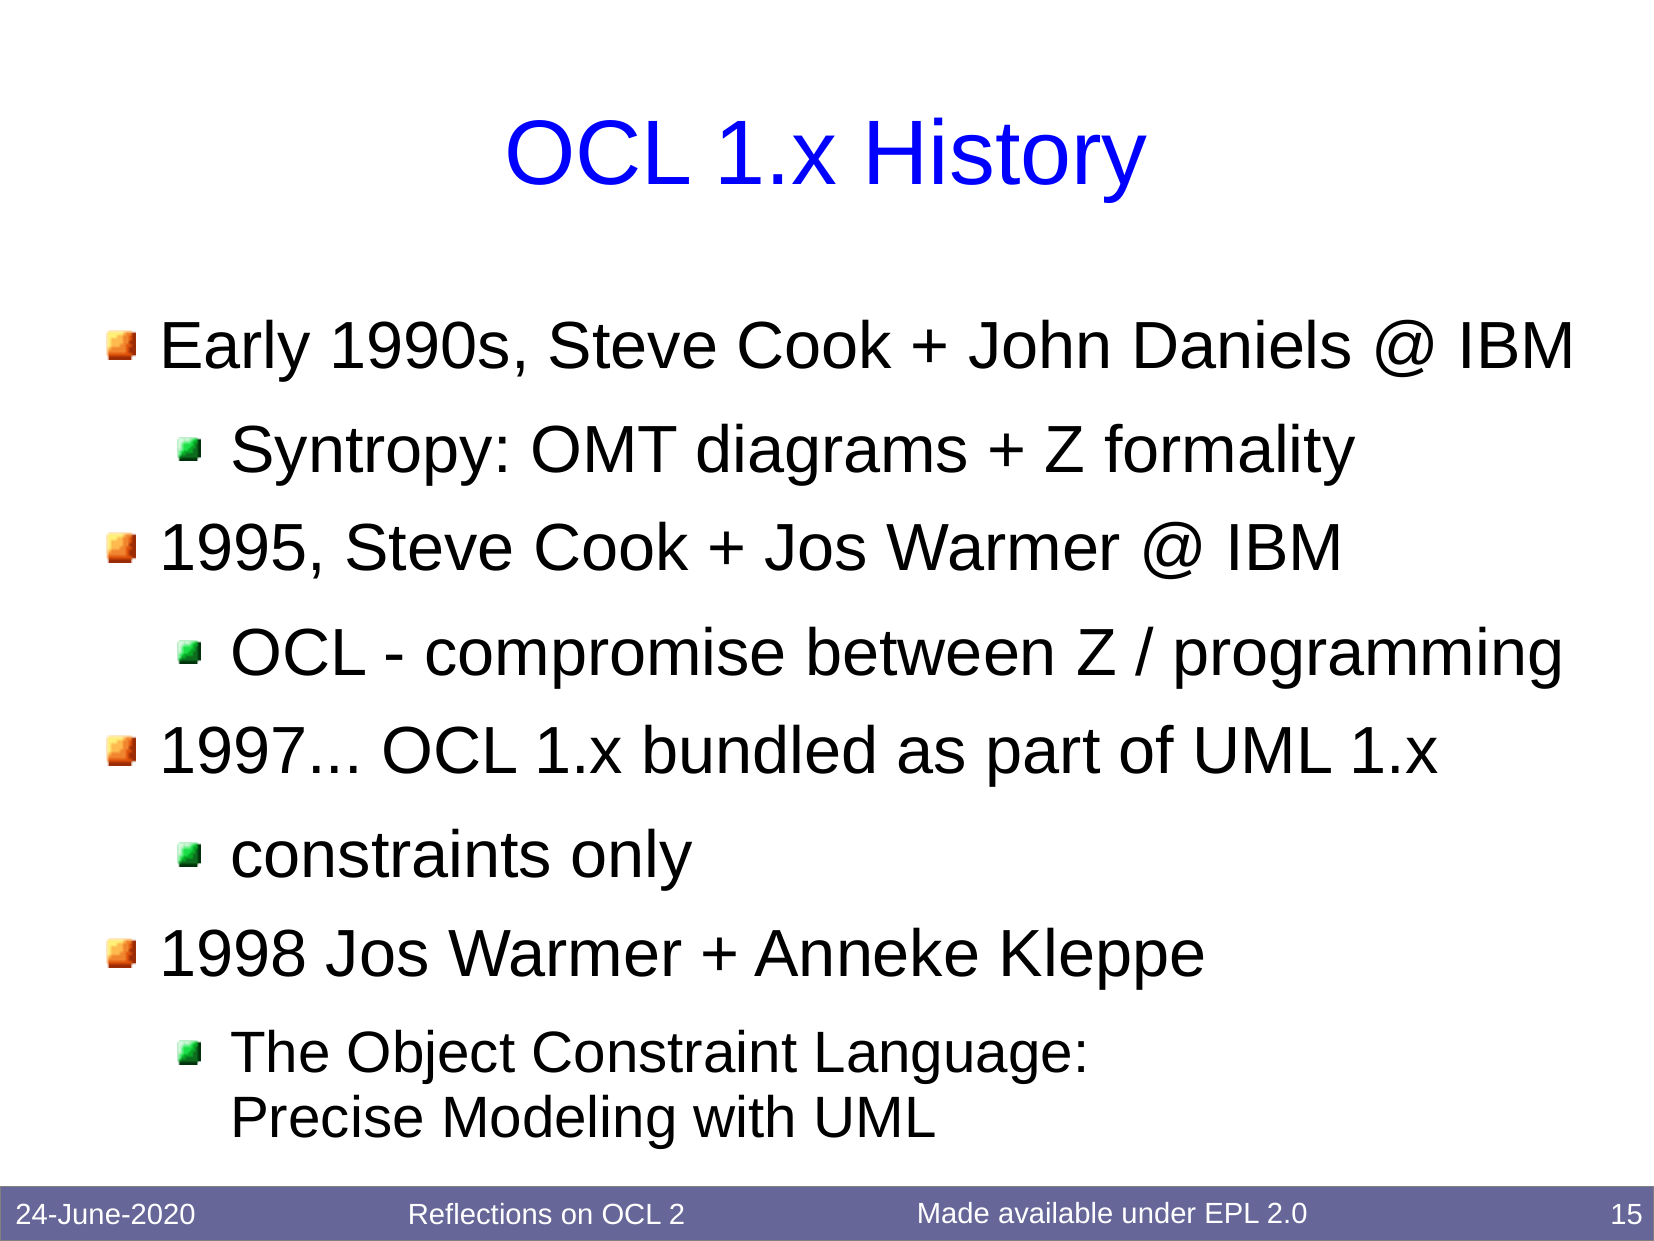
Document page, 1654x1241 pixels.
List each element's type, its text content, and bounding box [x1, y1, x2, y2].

list Early 1990s, Steve Cook + John Daniels @ IBM Syntropy: OMT diagrams + Z formality 1995, Steve Cook + Jos Warmer @ IBM OCL - compromise between Z / programming 1997... OCL 1.x bundled as part of UML 1.x constraints only 1998 Jos Warmer + Anneke Kleppe The Object Constraint Language: Precise Modeling with UML [88, 307, 1615, 1172]
title OCL 1.x History [82, 49, 1571, 257]
